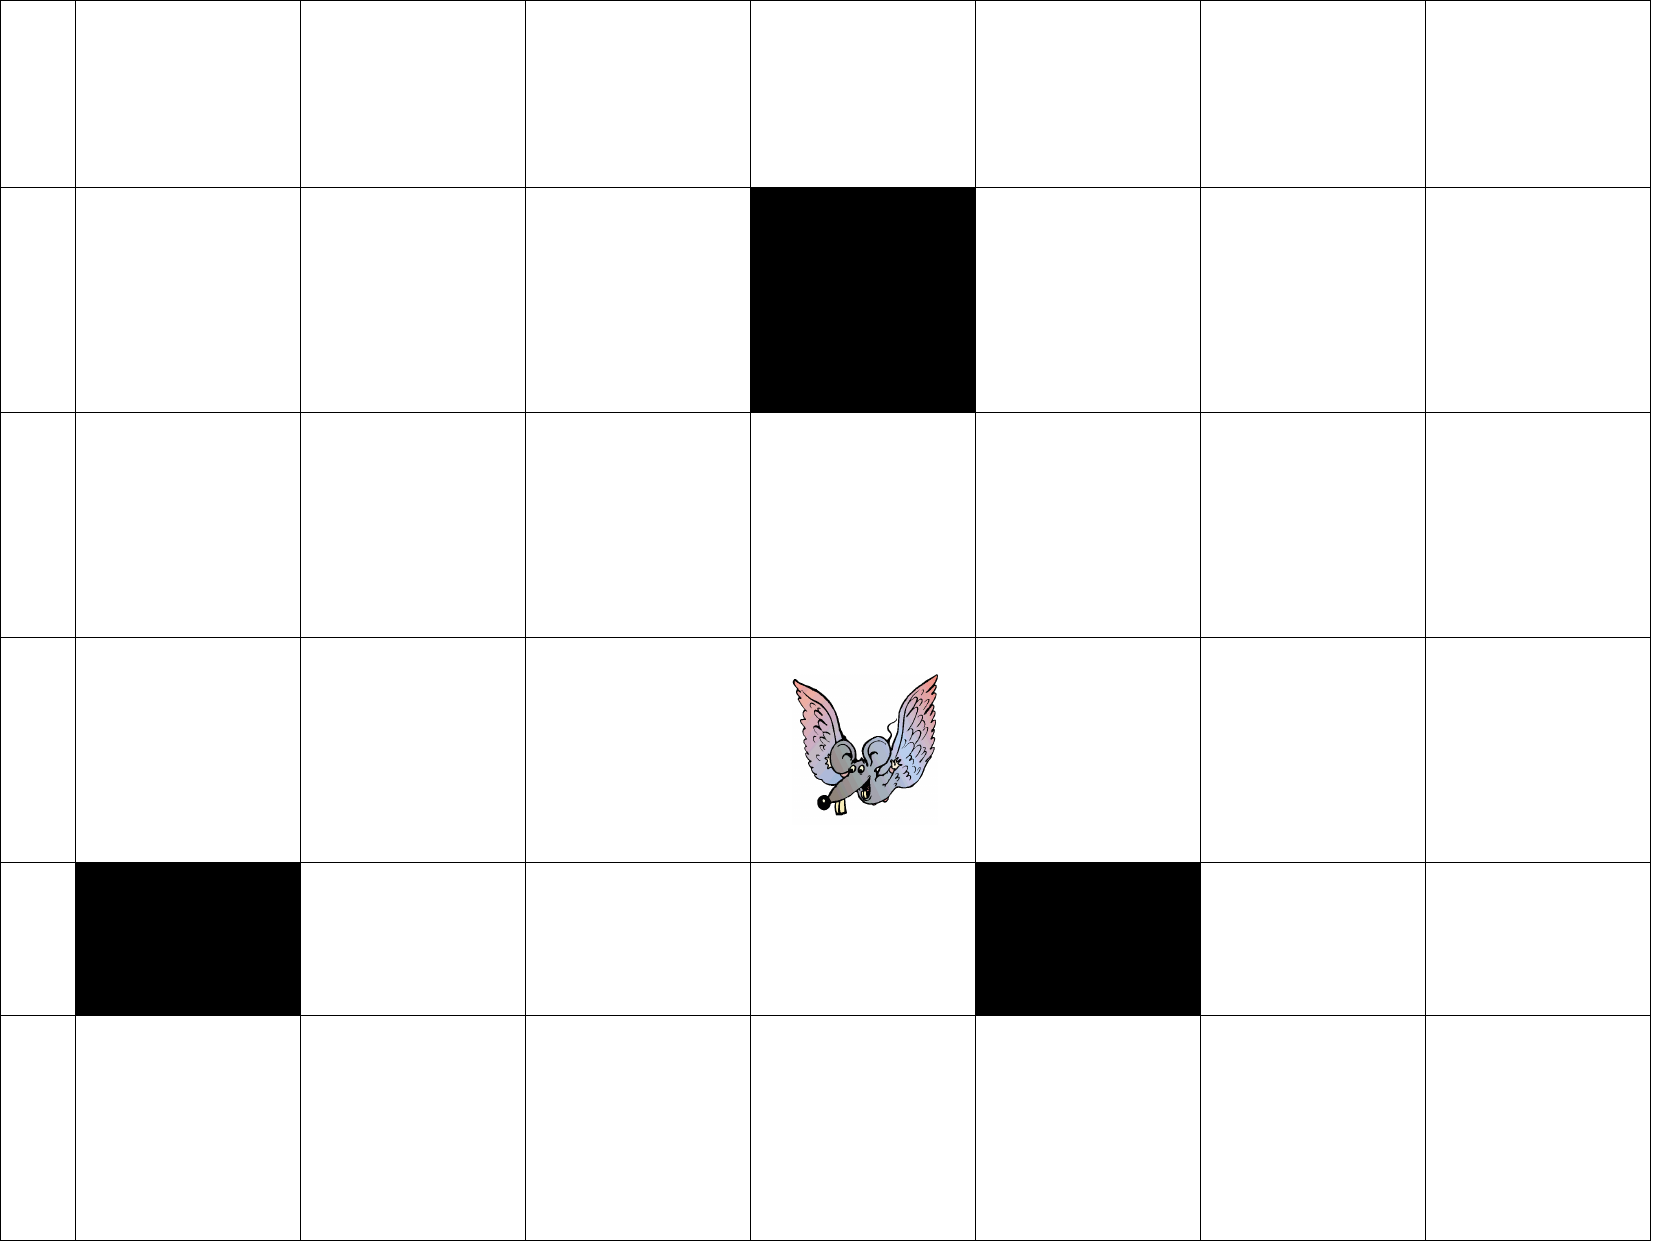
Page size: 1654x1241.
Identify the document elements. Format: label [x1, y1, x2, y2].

picture [792, 674, 938, 826]
text_box [0, 0, 1651, 1241]
